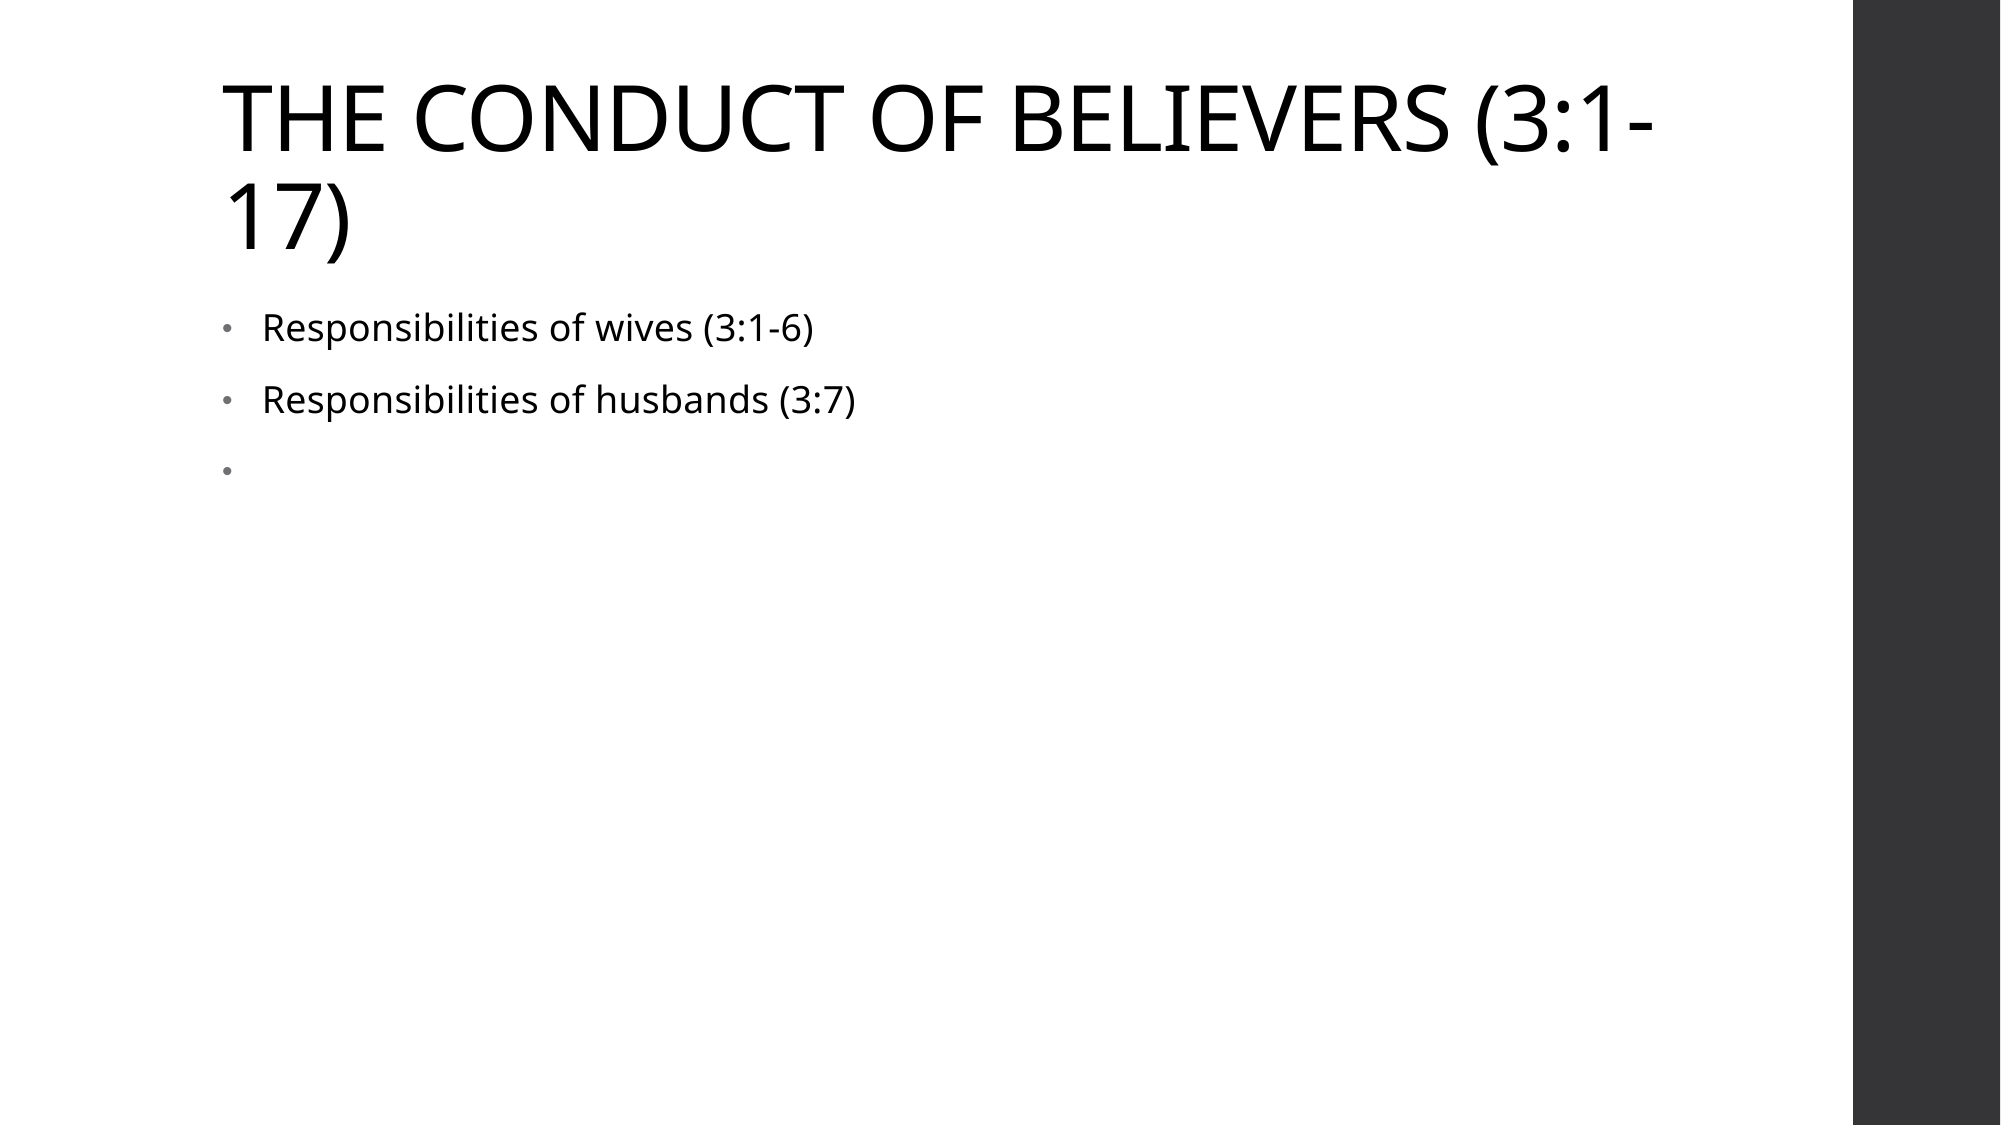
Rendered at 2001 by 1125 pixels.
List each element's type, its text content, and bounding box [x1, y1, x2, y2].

title THE CONDUCT OF BELIEVERS (3:1-17) [206, 60, 1797, 278]
list Responsibilities of wives (3:1-6) Responsibilities of husbands (3:7) [206, 299, 1617, 1014]
